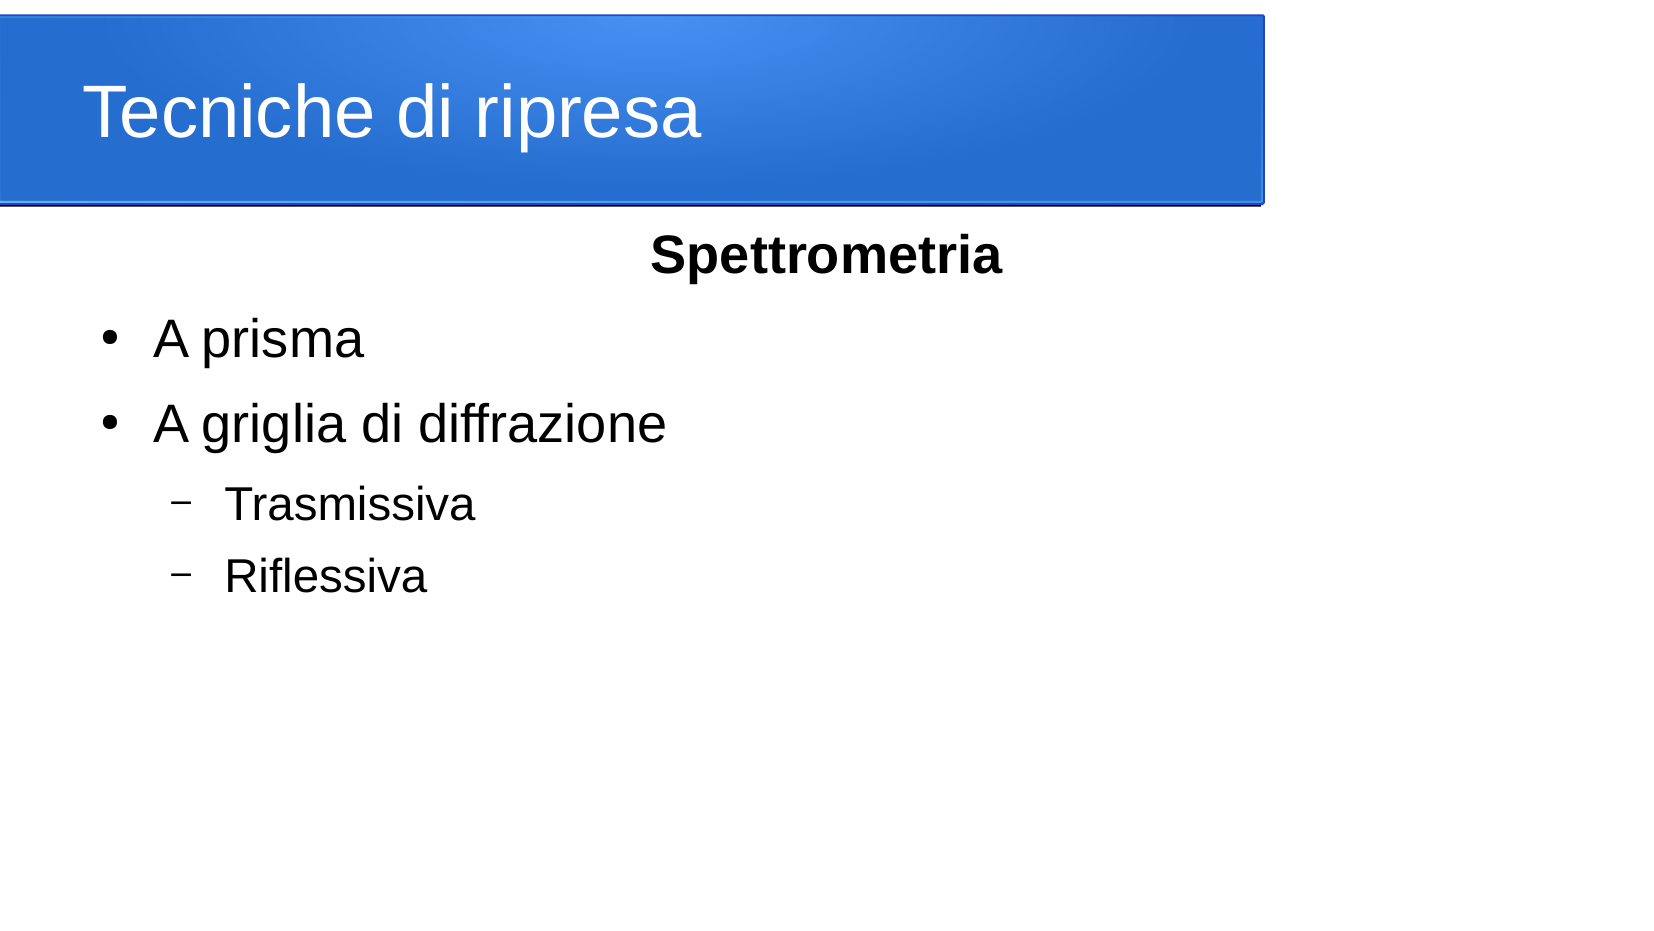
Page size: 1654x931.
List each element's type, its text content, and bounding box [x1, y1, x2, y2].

list Spettrometria A prisma A griglia di diffrazione Trasmissiva Riflessiva [82, 224, 1571, 764]
title Tecniche di ripresa [82, 35, 1235, 189]
